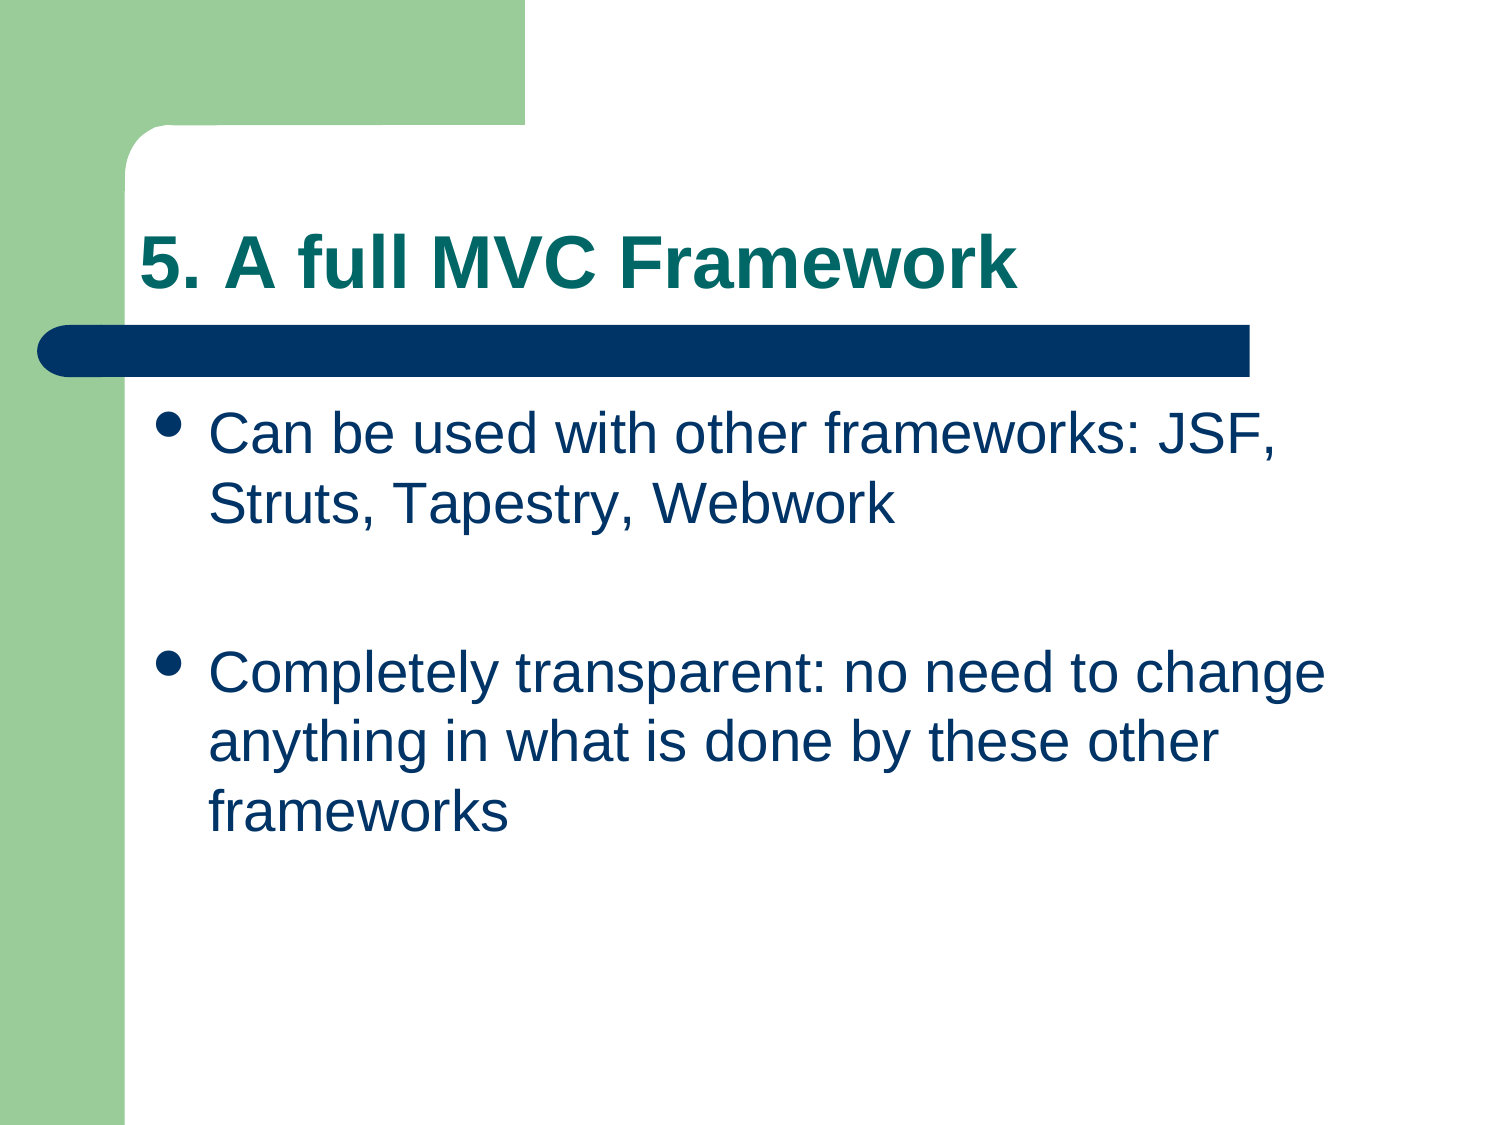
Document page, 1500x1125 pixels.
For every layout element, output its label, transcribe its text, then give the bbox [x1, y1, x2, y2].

list Can be used with other frameworks: JSF, Struts, Tapestry, Webwork Completely transparent: no need to change anything in what is done by these other frameworks [137, 387, 1400, 999]
title 5. A full MVC Framework [124, 124, 1425, 313]
